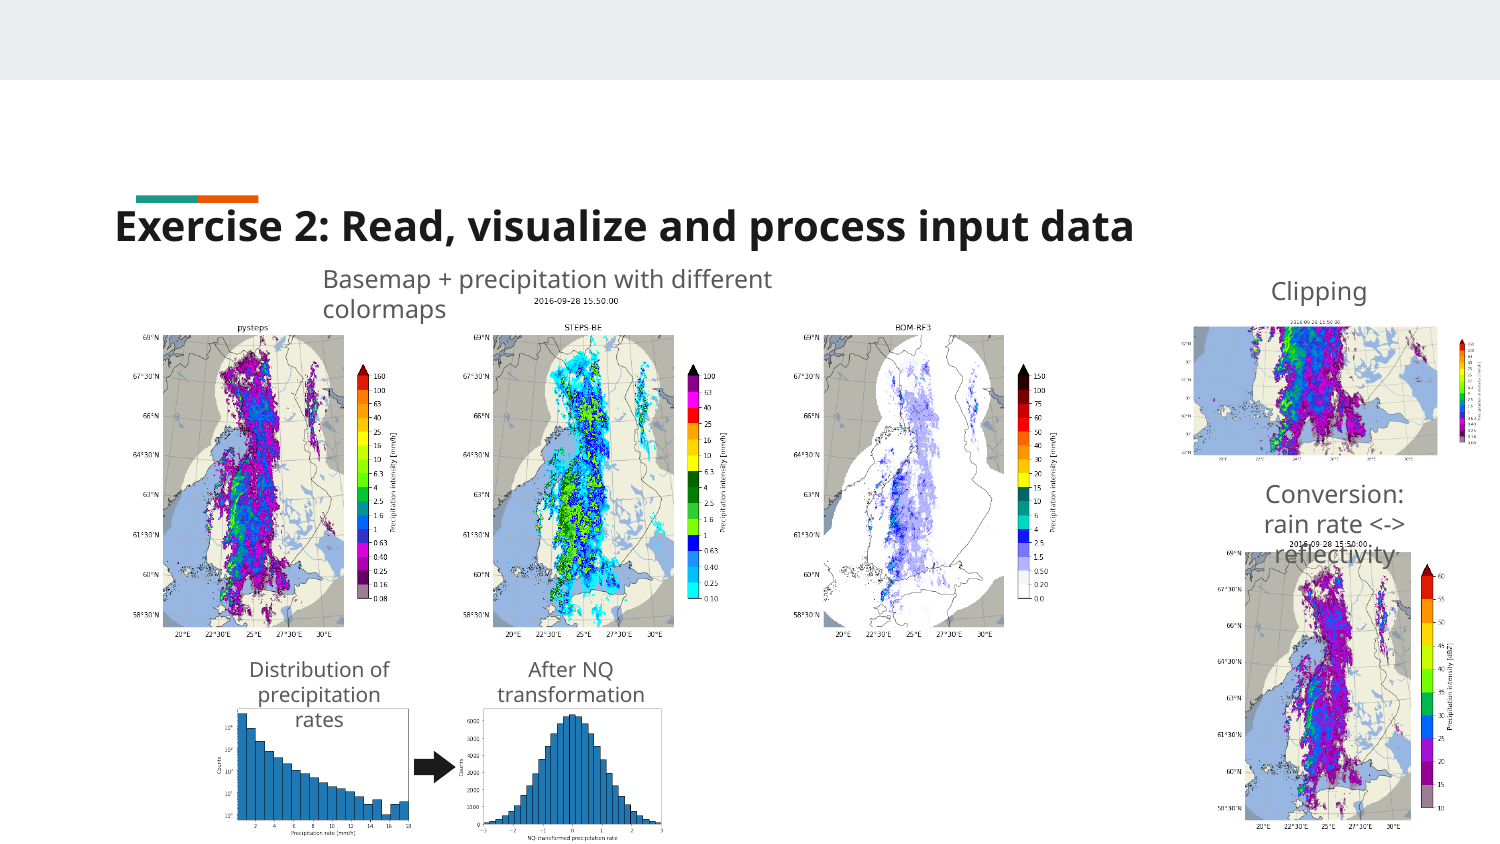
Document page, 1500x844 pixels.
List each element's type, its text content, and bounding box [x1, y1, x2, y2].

text_box Distribution of precipitation rates [219, 641, 420, 747]
title Exercise 2: Read, visualize and process input data [99, 181, 1284, 270]
text_box After NQ transformation [477, 641, 666, 722]
picture [213, 705, 415, 839]
picture [127, 292, 1062, 642]
text_box [414, 750, 456, 784]
text_box Clipping [1255, 260, 1385, 321]
picture [455, 705, 666, 844]
picture [1212, 584, 1458, 834]
text_box Conversion: rain rate <-> reflectivity [1185, 463, 1484, 584]
picture [1178, 317, 1484, 464]
text_box Basemap + precipitation with different colormaps [307, 248, 882, 339]
